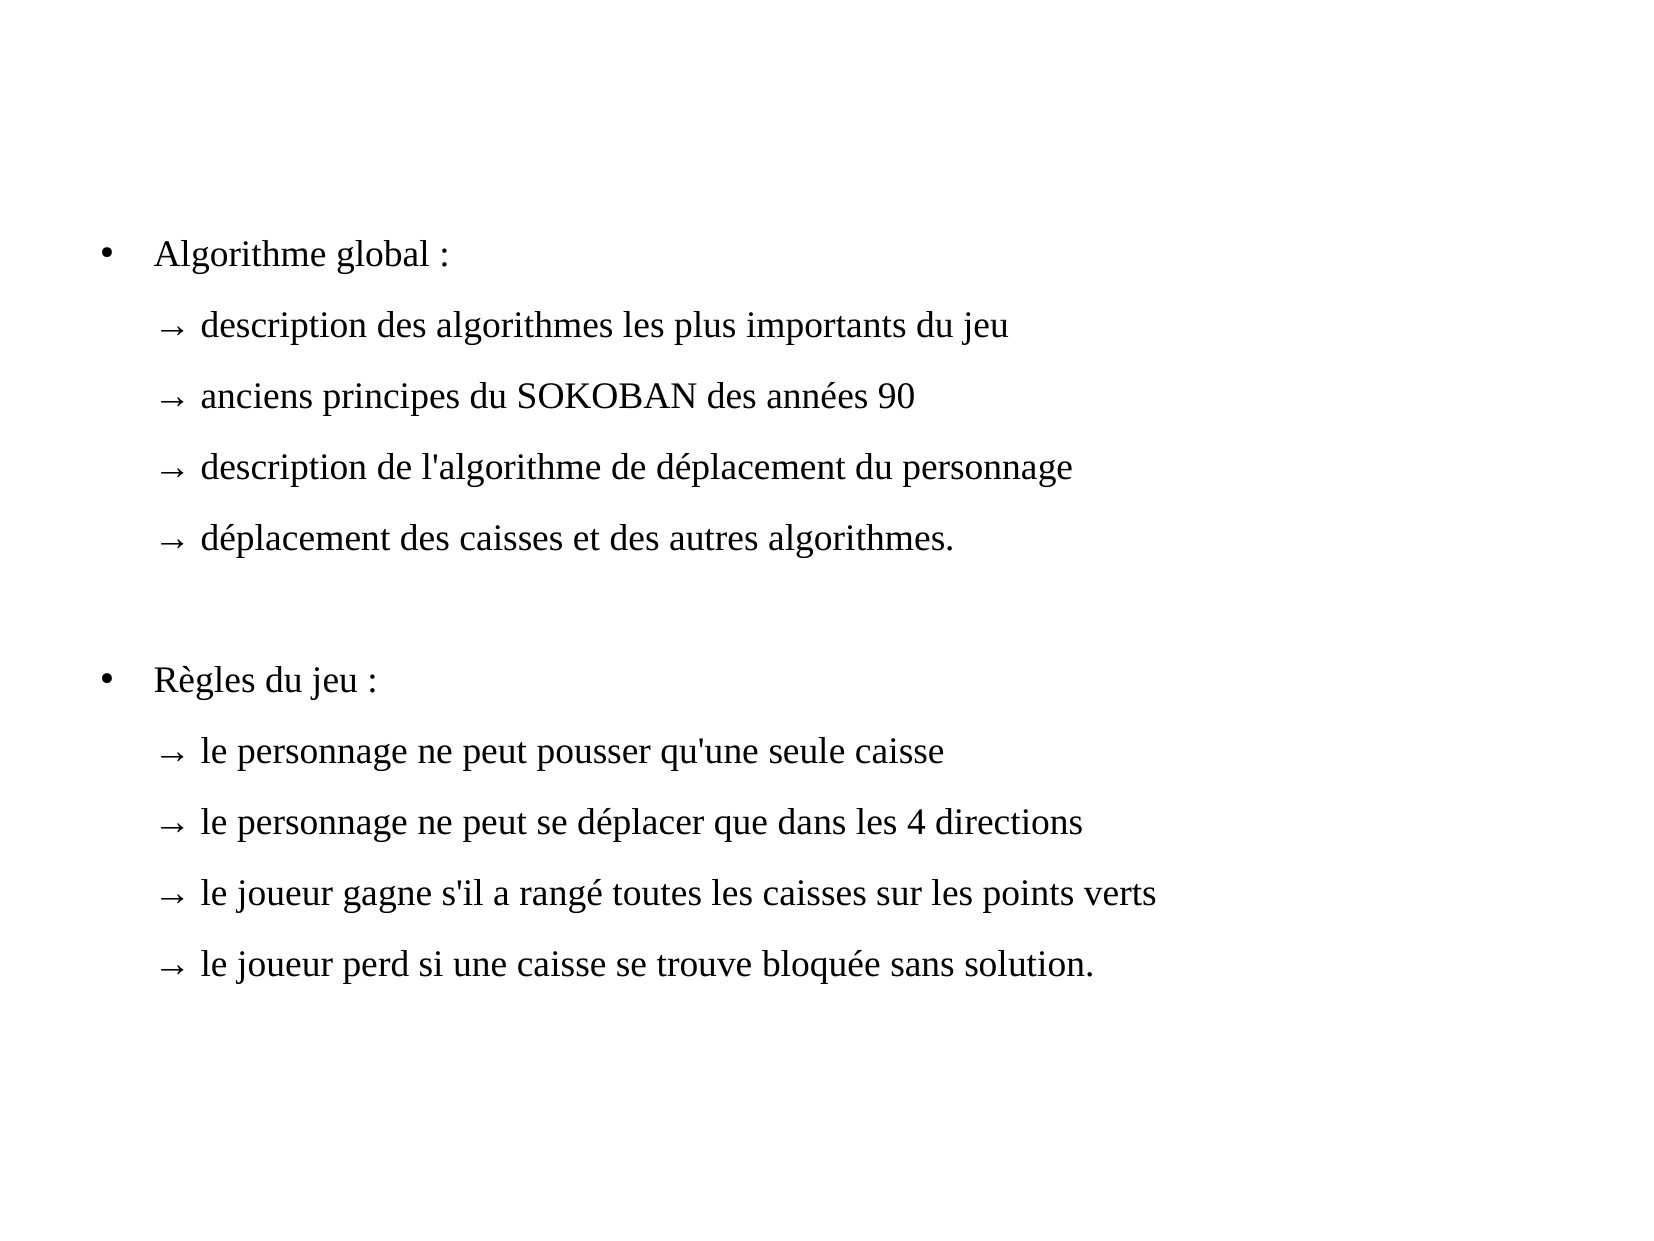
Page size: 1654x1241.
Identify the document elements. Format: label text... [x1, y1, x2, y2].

list Algorithme global : → description des algorithmes les plus importants du jeu → anciens principes du SOKOBAN des années 90 → description de l'algorithme de déplacement du personnage → déplacement des caisses et des autres algorithmes. Règles du jeu : → le personnage ne peut pousser qu'une seule caisse → le personnage ne peut se déplacer que dans les 4 directions → le joueur gagne s'il a rangé toutes les caisses sur les points verts → le joueur perd si une caisse se trouve bloquée sans solution. [82, 232, 1571, 1052]
